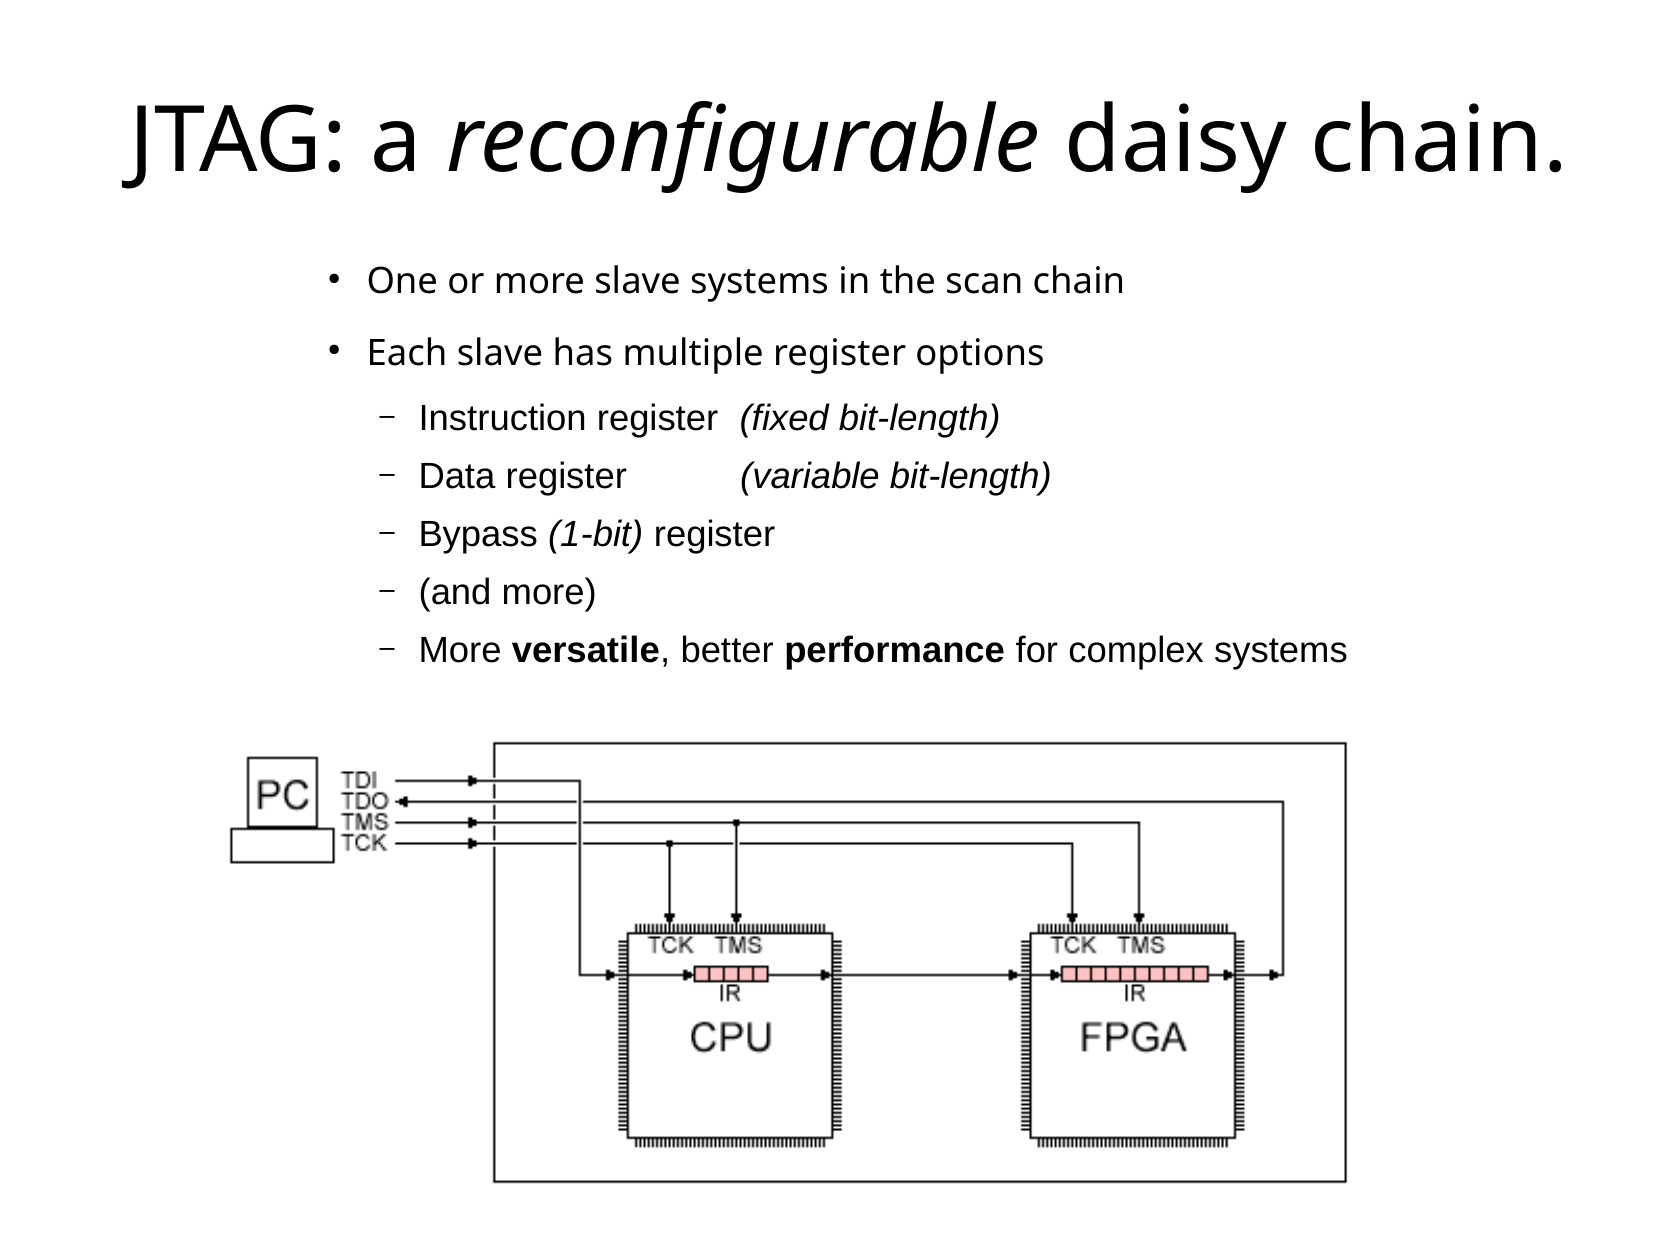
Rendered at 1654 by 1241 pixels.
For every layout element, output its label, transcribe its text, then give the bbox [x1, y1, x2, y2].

title JTAG: a reconfigurable daisy chain. [105, 32, 1594, 241]
list One or more slave systems in the scan chain Each slave has multiple register options Instruction register (fixed bit-length) Data register (variable bit-length) Bypass (1-bit) register (and more) More versatile, better performance for complex systems [315, 255, 1456, 676]
picture [210, 724, 1366, 1201]
